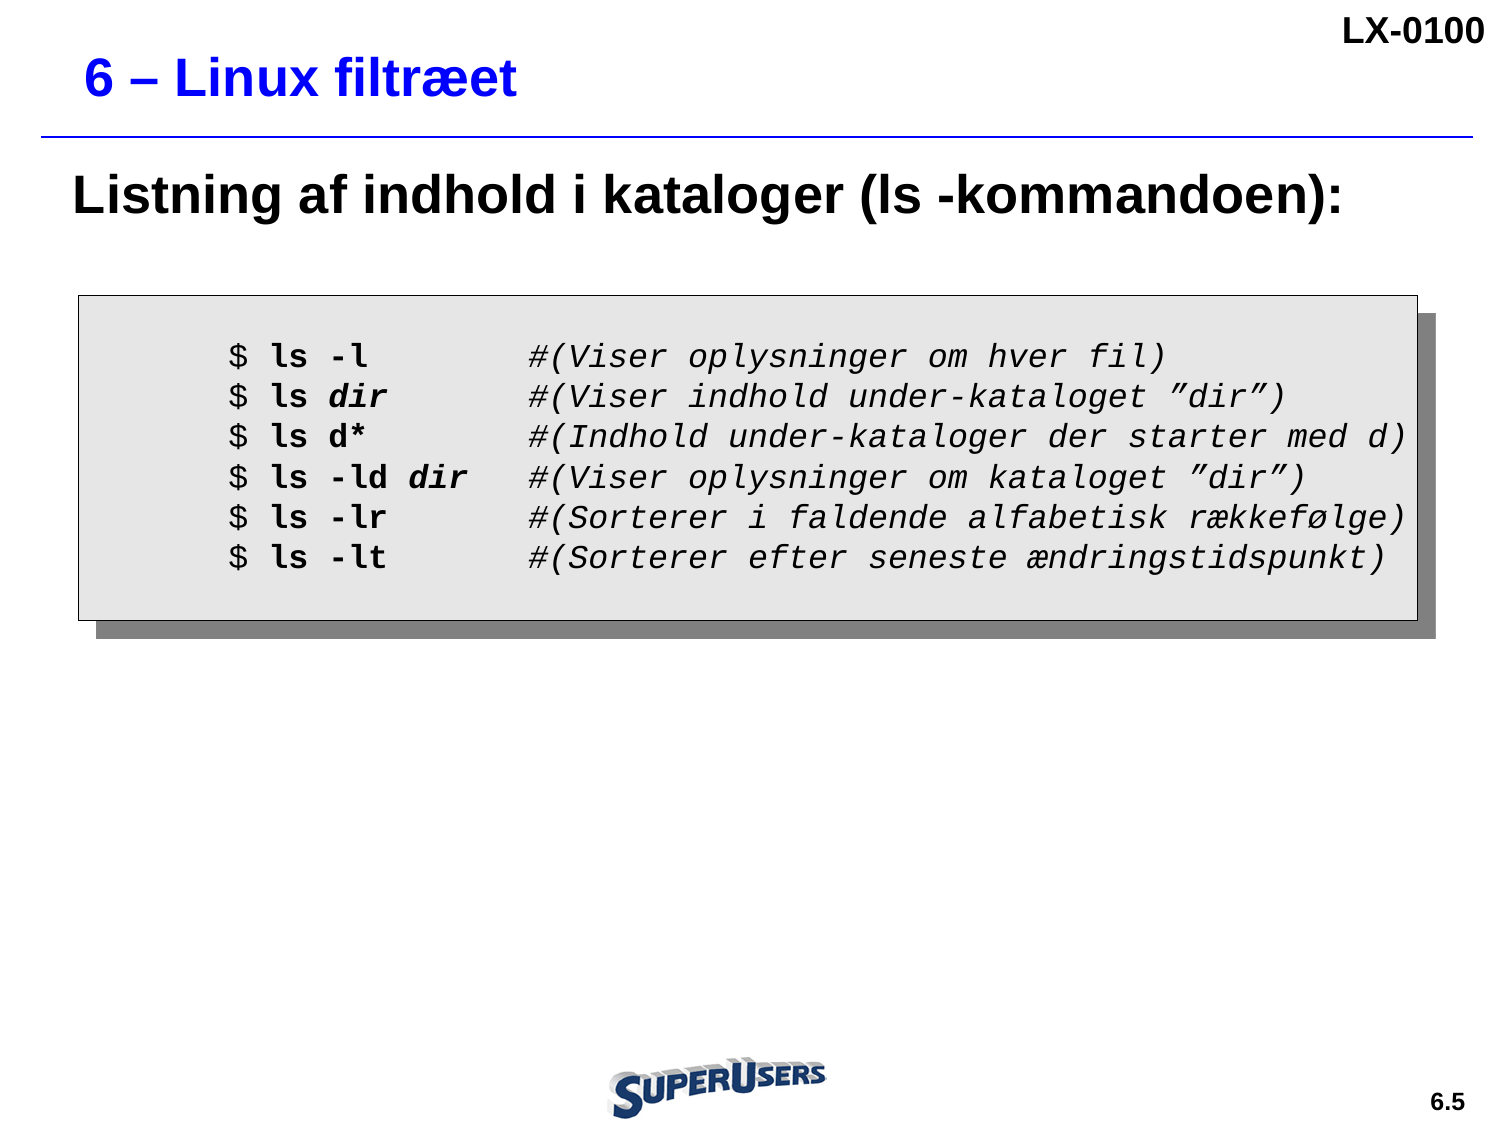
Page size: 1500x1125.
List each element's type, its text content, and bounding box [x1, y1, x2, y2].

text_box $ ls -l #(Viser oplysninger om hver fil) $ ls dir #(Viser indhold under-kataloget ”dir”) $ ls d* #(Indhold under-kataloger der starter med d) $ ls -ld dir #(Viser oplysninger om kataloget ”dir”) $ ls -lr #(Sorterer i faldende alfabetisk rækkefølge) $ ls -lt #(Sorterer efter seneste ændringstidspunkt) [78, 295, 1418, 621]
title 6 – Linux filtræet [76, 39, 1424, 126]
picture [605, 1057, 827, 1122]
list Listning af indhold i kataloger (ls -kommandoen): [59, 160, 1388, 237]
